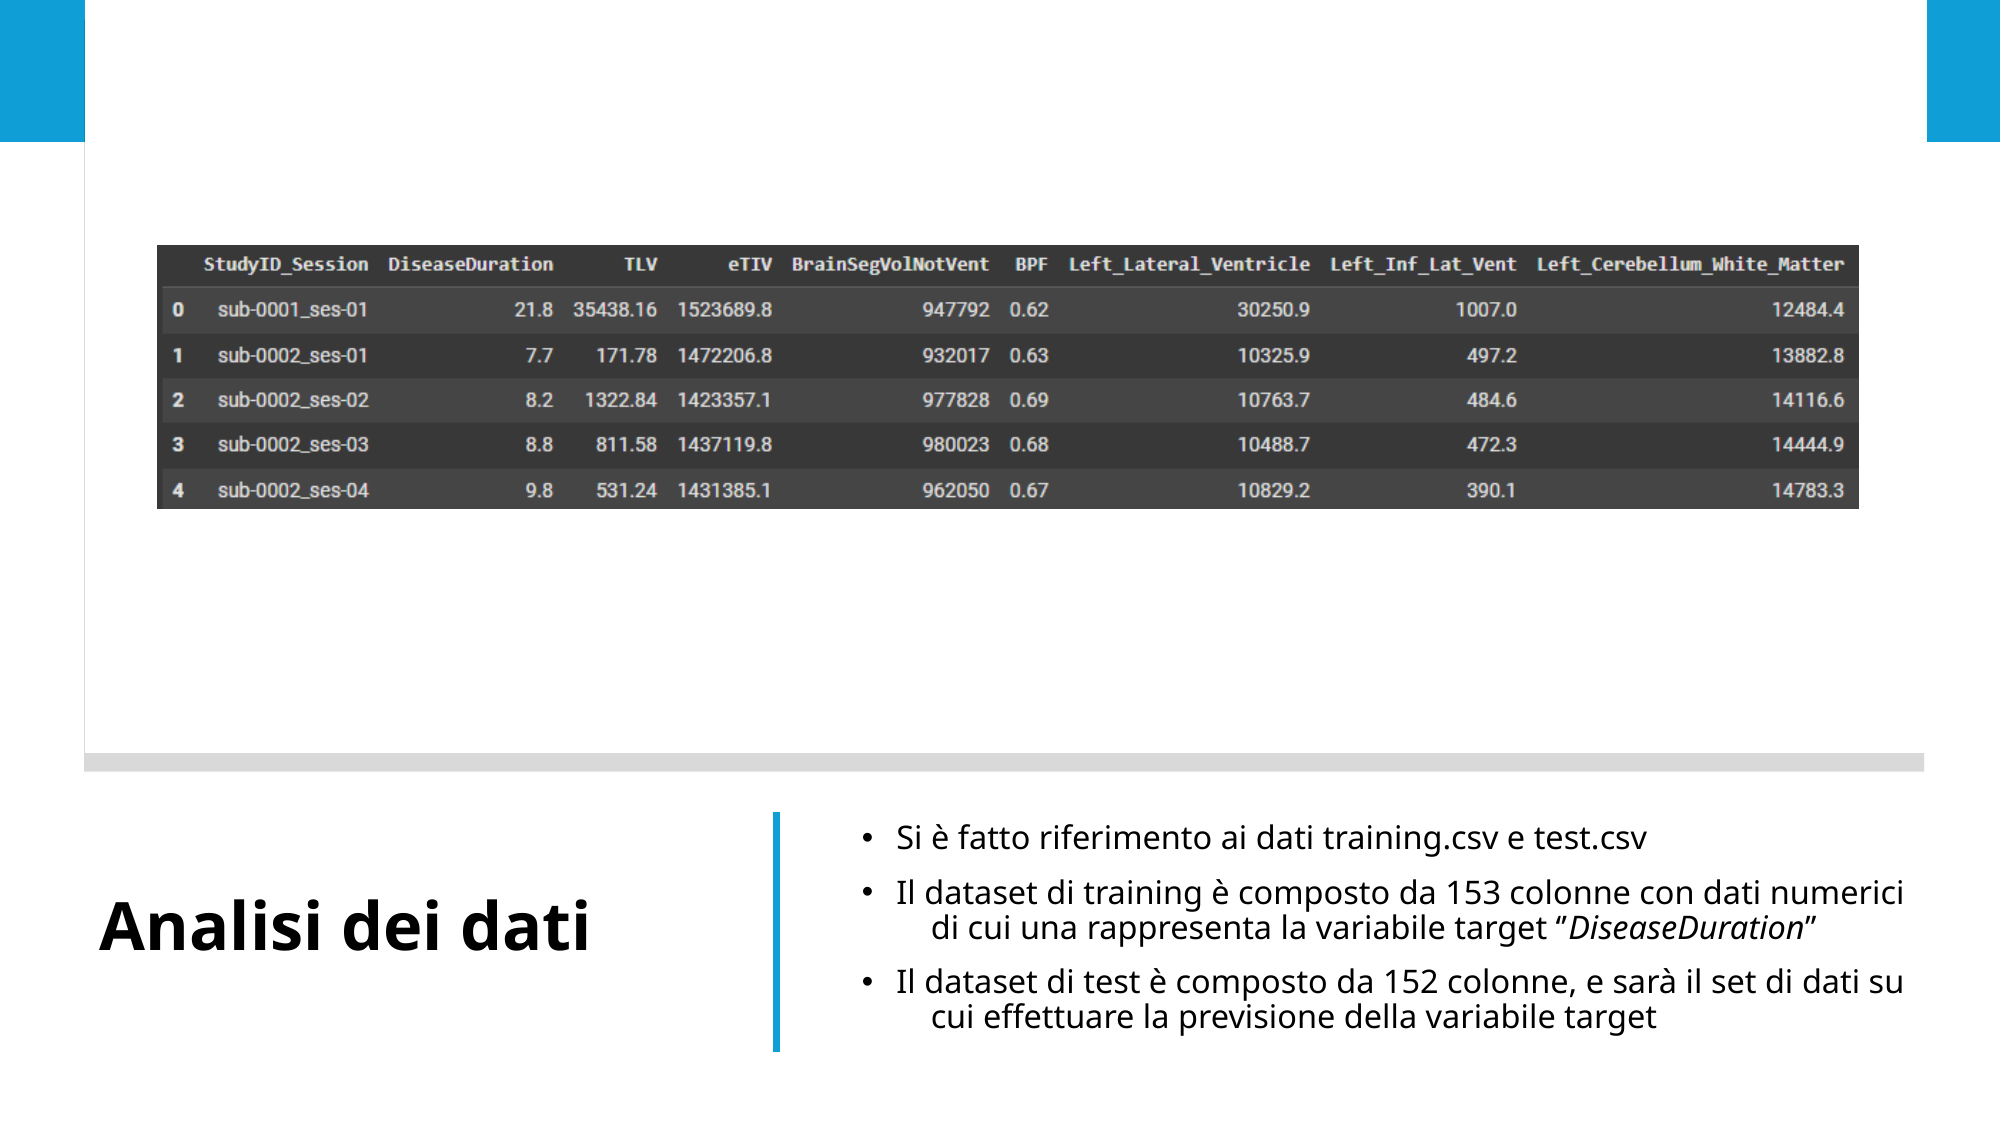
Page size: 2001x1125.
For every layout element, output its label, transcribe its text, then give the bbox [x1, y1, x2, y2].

list Si è fatto riferimento ai dati training.csv e test.csv Il dataset di training è composto da 153 colonne con dati numerici di cui una rappresenta la variabile target ‘’DiseaseDuration’’ Il dataset di test è composto da 152 colonne, e sarà il set di dati su cui effettuare la previsione della variabile target [846, 801, 1928, 1057]
title Analisi dei dati [84, 801, 721, 1057]
text_box [0, 0, 2000, 1125]
picture [157, 245, 1859, 509]
